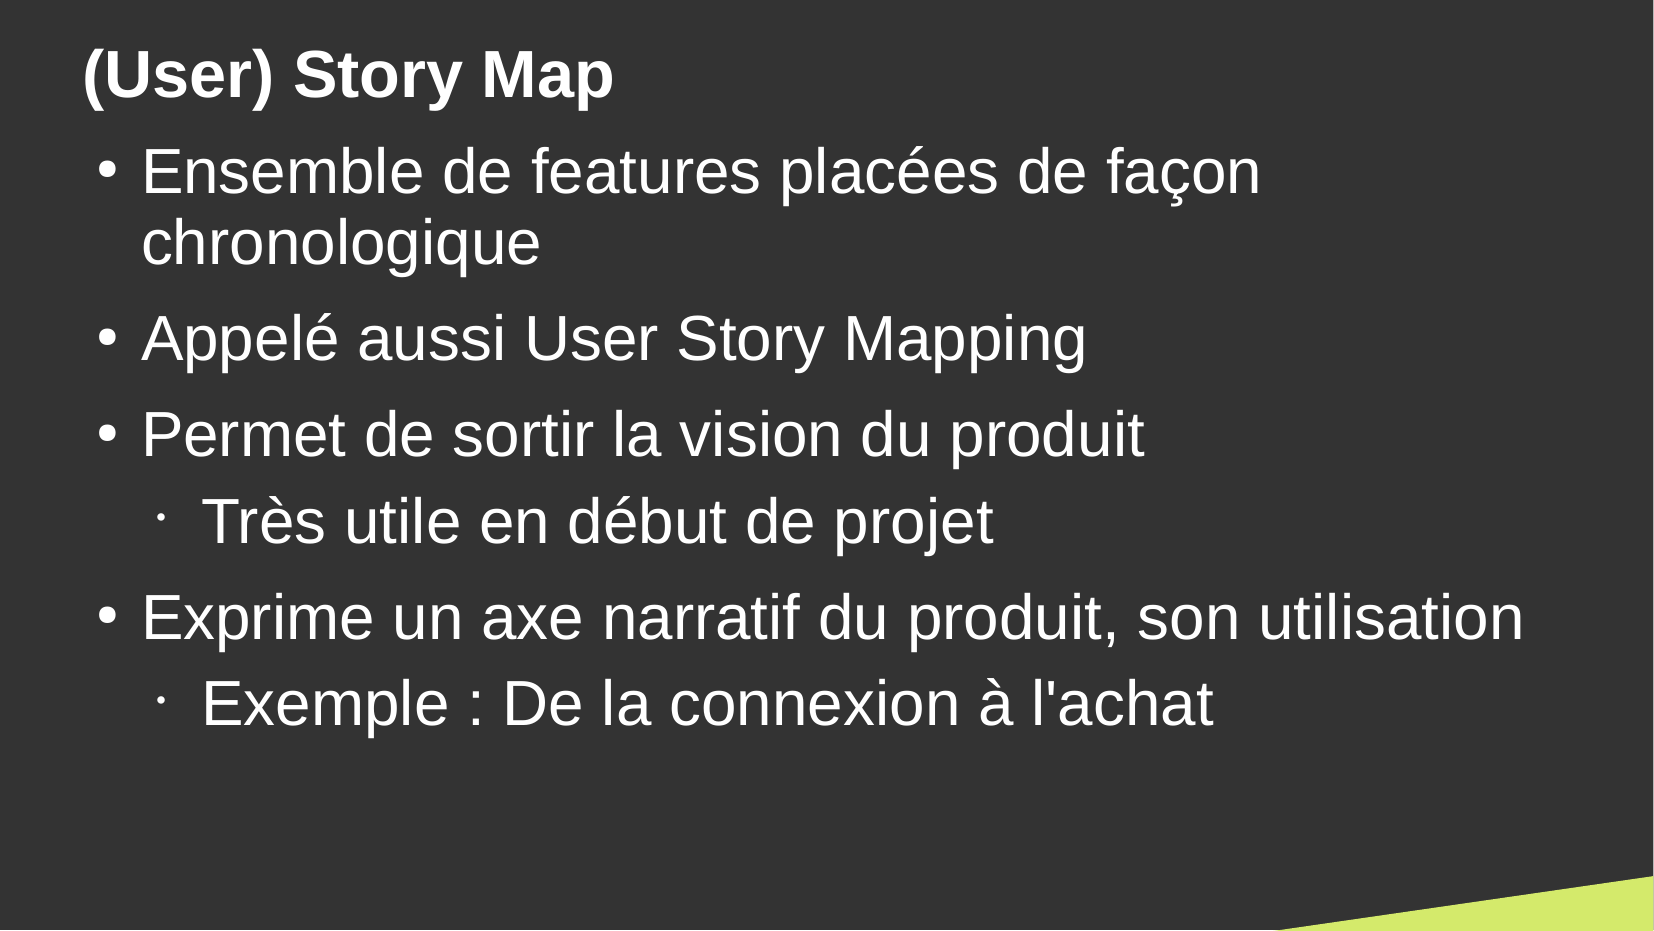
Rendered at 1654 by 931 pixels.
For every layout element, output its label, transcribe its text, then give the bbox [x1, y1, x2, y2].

text_box [1273, 876, 1654, 931]
title (User) Story Map [82, 37, 1571, 122]
list Ensemble de features placées de façon chronologique Appelé aussi User Story Mapping Permet de sortir la vision du produit Très utile en début de projet Exprime un axe narratif du produit, son utilisation Exemple : De la connexion à l'achat [80, 135, 1620, 745]
